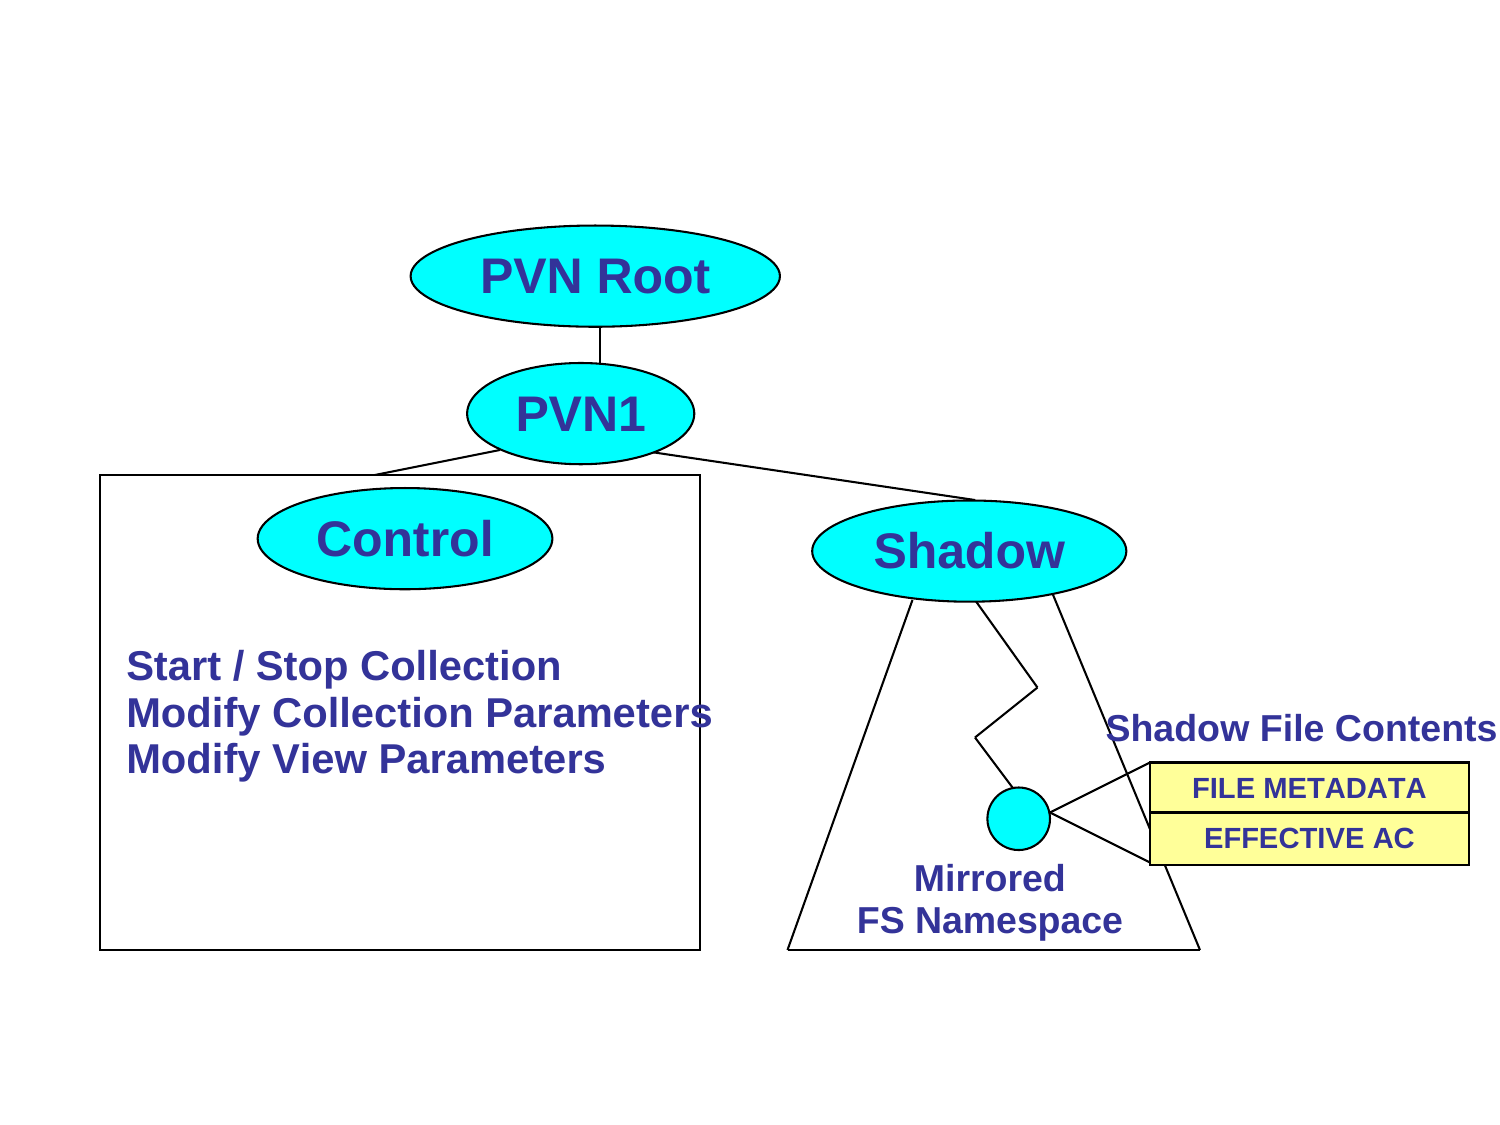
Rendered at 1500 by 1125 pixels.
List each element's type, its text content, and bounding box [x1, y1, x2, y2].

text_box EFFECTIVE AC [1149, 812, 1469, 865]
text_box PVN Root [410, 225, 780, 327]
text_box PVN1 [467, 363, 695, 465]
text_box Shadow [812, 500, 1127, 602]
text_box Start / Stop Collection Modify Collection Parameters Modify View Parameters [99, 474, 700, 951]
text_box FILE METADATA [1149, 762, 1469, 812]
text_box Mirrored FS Namespace [842, 849, 1138, 950]
text_box [987, 787, 1051, 849]
text_box Shadow File Contents [1090, 699, 1500, 758]
